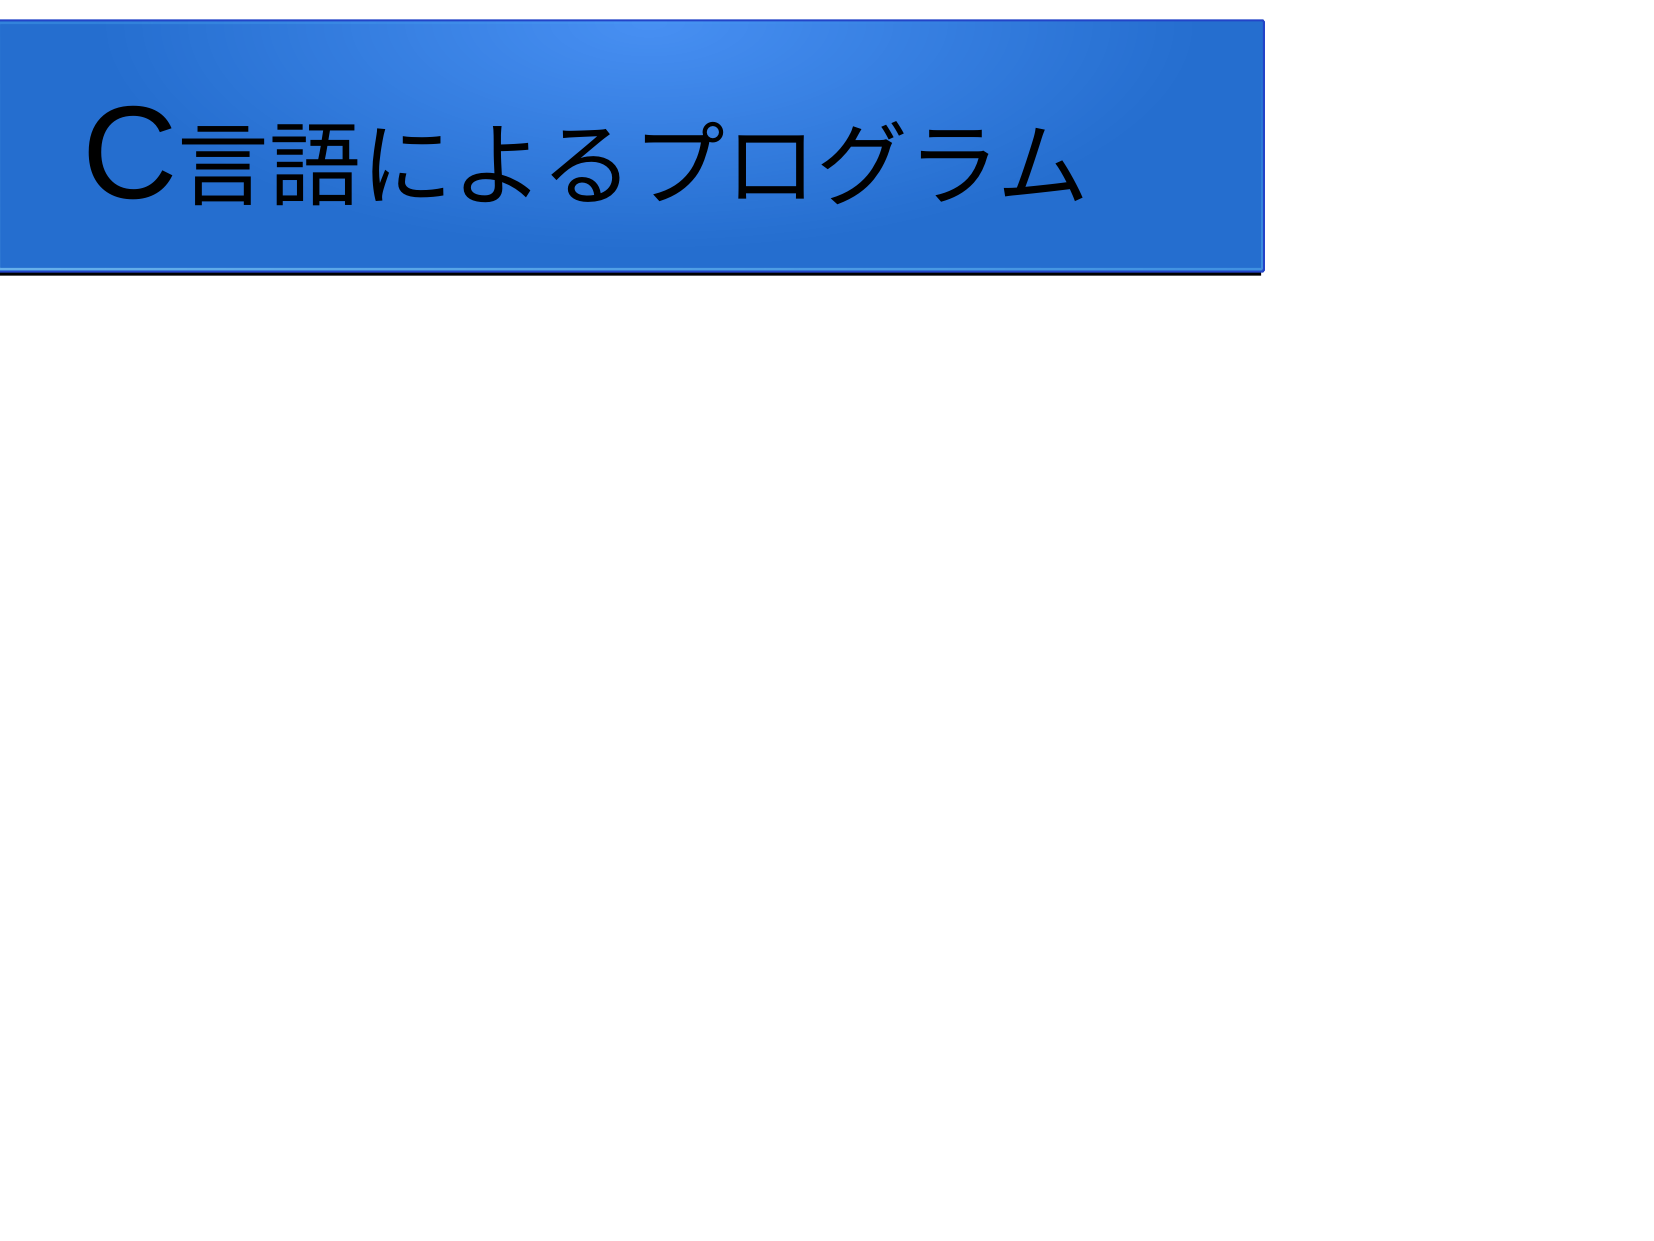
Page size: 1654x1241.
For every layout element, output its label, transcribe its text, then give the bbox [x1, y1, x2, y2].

title C言語によるプログラム [82, 49, 1571, 257]
